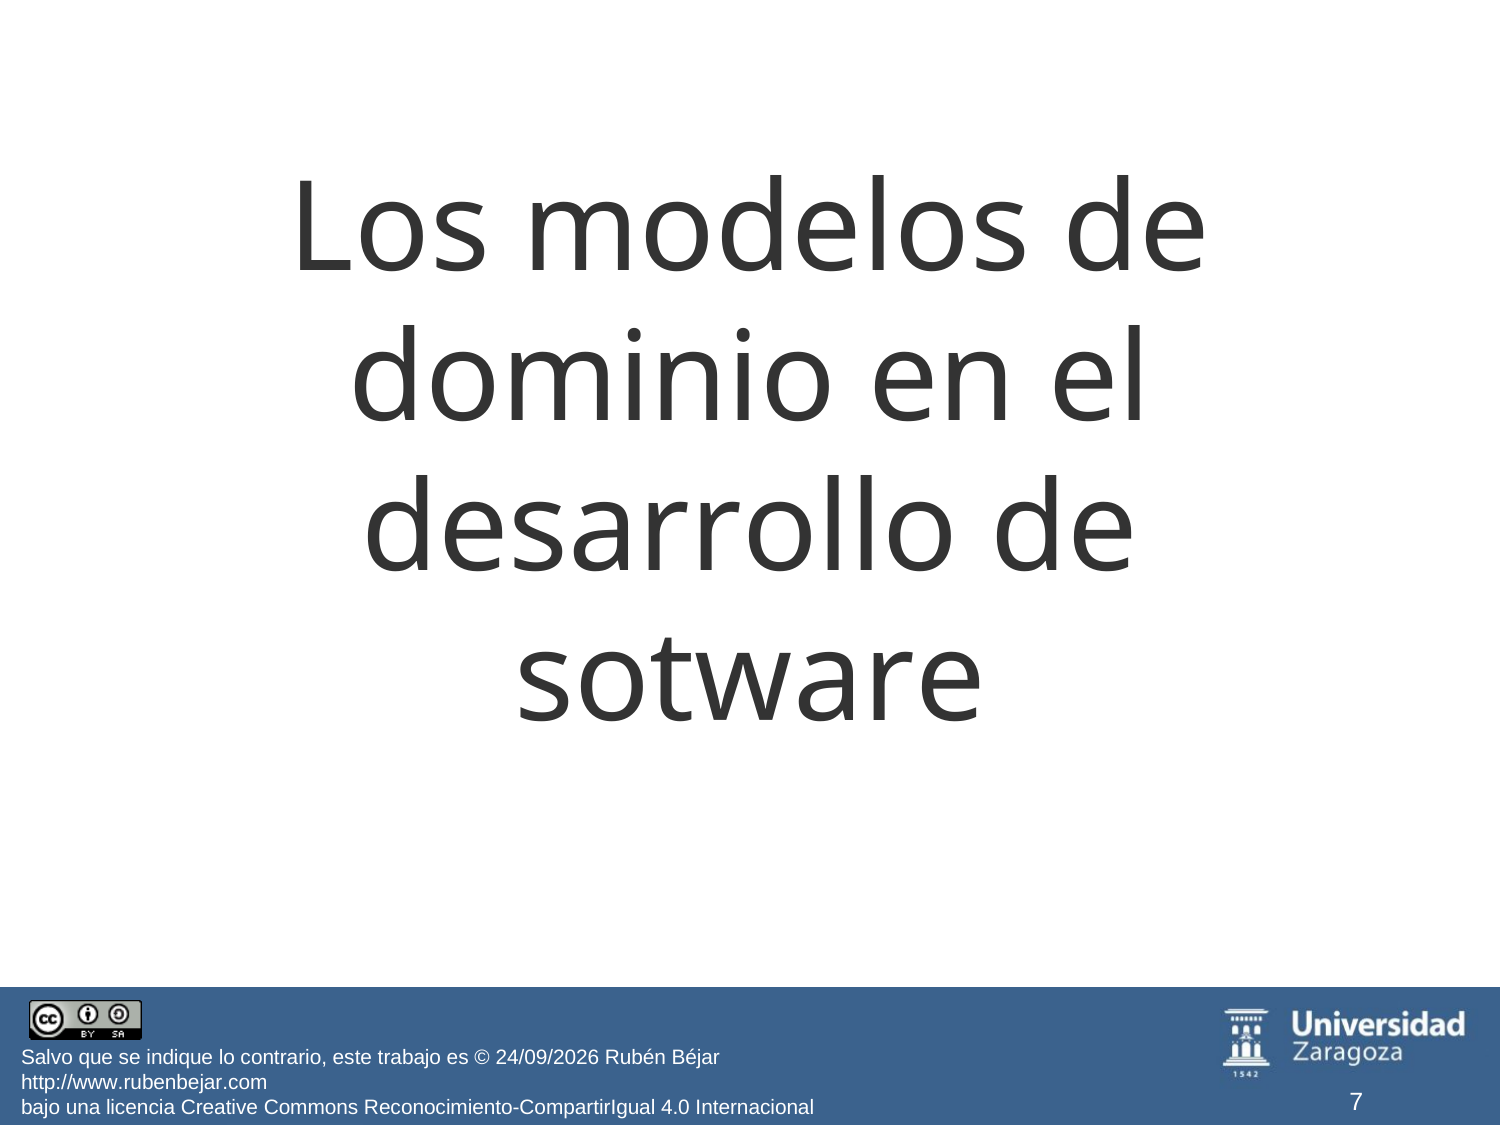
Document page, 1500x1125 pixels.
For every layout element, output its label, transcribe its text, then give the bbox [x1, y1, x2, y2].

picture [0, 987, 1500, 1125]
text_box Los modelos de dominio en el desarrollo de sotware [169, 307, 1331, 585]
